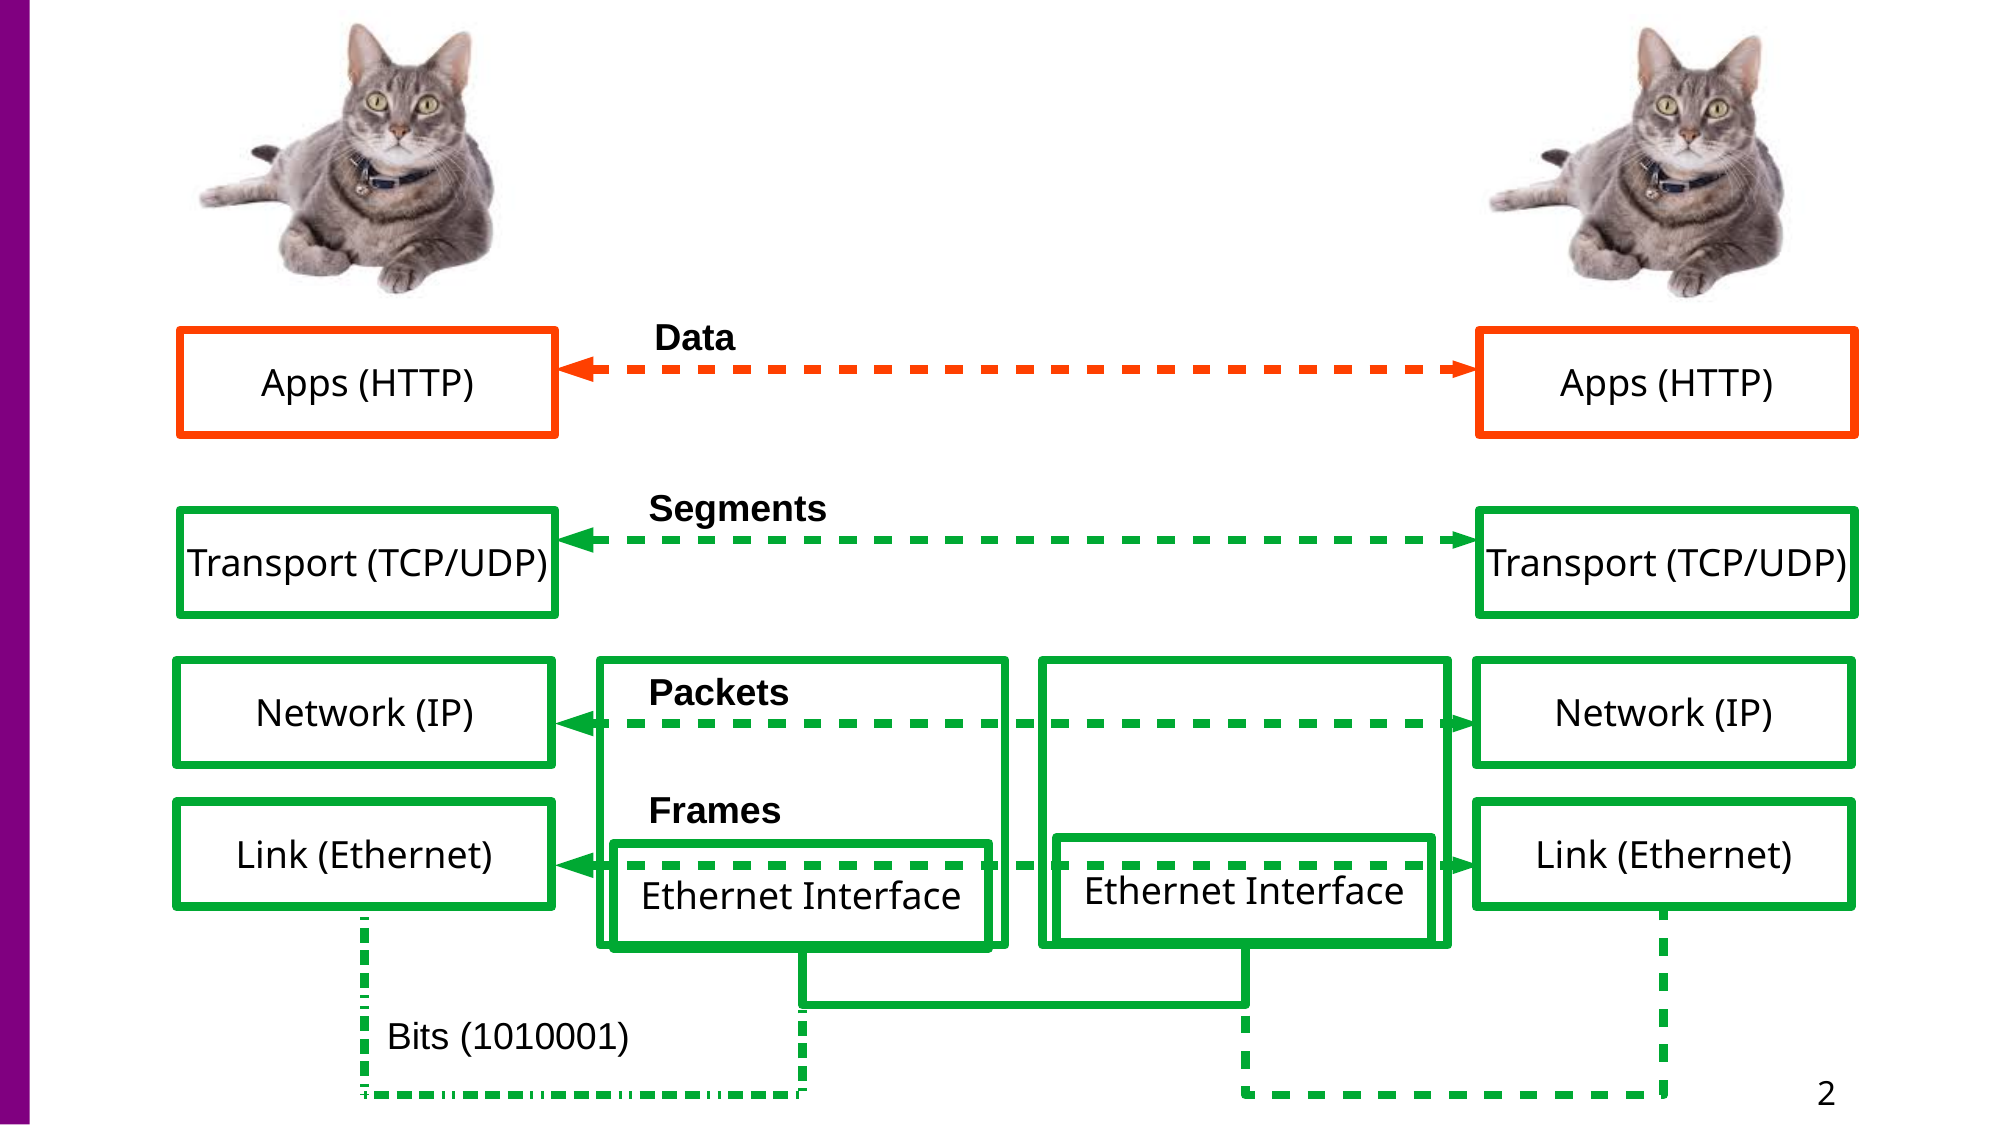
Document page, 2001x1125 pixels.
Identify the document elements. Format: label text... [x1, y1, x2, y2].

text_box Bits (1010001) [372, 1008, 646, 1066]
text_box Ethernet Interface [1056, 837, 1432, 941]
text_box Transport (TCP/UDP) [1479, 510, 1855, 616]
text_box Apps (HTTP) [1479, 329, 1855, 436]
text_box Data [639, 309, 751, 367]
text_box Frames [633, 781, 797, 839]
text_box Network (IP) [176, 660, 552, 766]
text_box Segments [633, 479, 843, 537]
picture [165, 10, 590, 300]
text_box Transport (TCP/UDP) [180, 510, 556, 616]
picture [1455, 14, 1880, 305]
text_box Link (Ethernet) [1476, 801, 1852, 907]
text_box Link (Ethernet) [176, 801, 552, 907]
text_box Ethernet Interface [613, 843, 989, 941]
text_box Apps (HTTP) [180, 329, 556, 436]
text_box Packets [633, 663, 805, 721]
text_box Network (IP) [1476, 660, 1852, 766]
